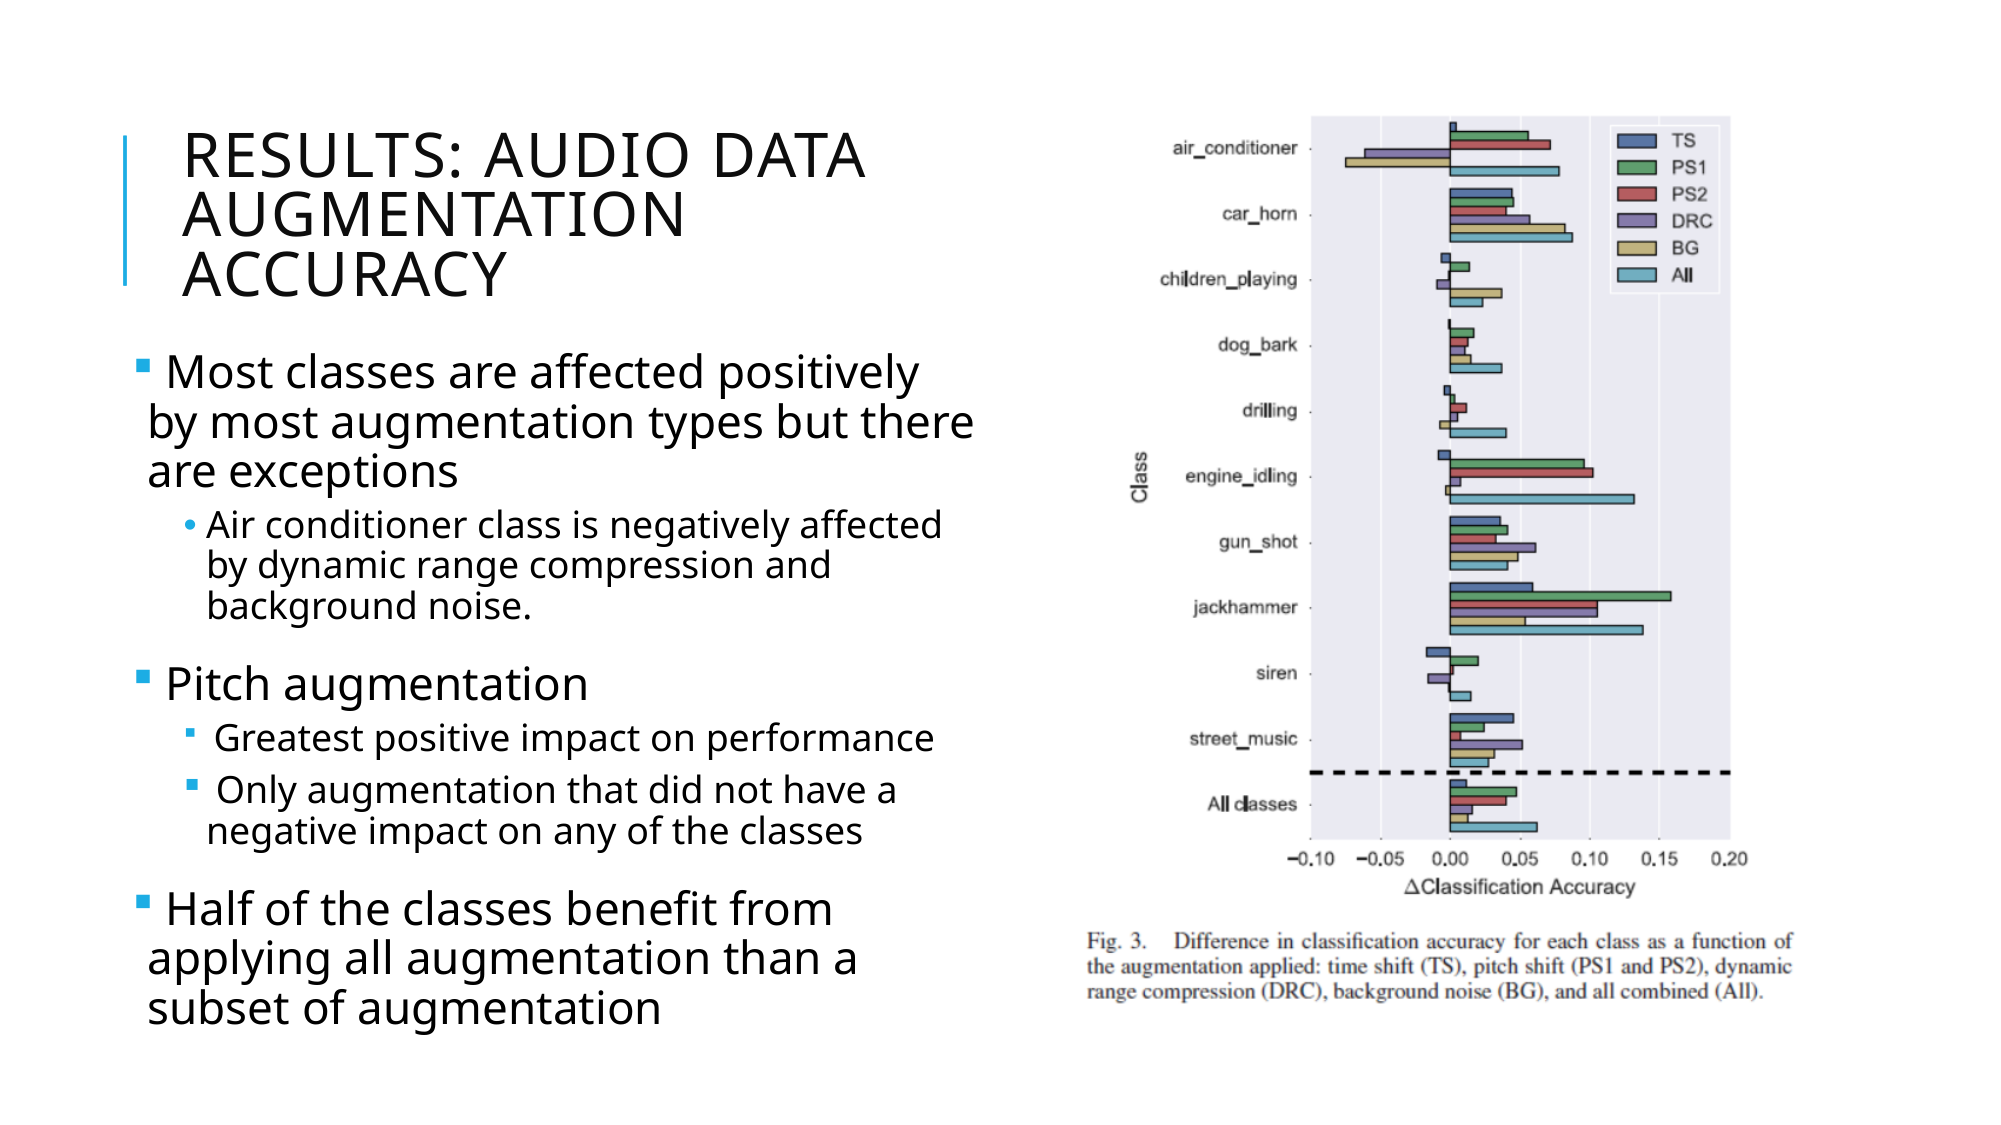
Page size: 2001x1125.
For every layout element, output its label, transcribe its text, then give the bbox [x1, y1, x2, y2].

picture [1065, 104, 1830, 1020]
title Results: Audio Data Augmentation Accuracy [168, 96, 895, 341]
list Most classes are affected positively by most augmentation types but there are exceptions Air conditioner class is negatively affected by dynamic range compression and background noise. Pitch augmentation Greatest positive impact on performance Only augmentation that did not have a negative impact on any of the classes Half of the classes benefit from applying all augmentation than a subset of augmentation [125, 341, 984, 1066]
